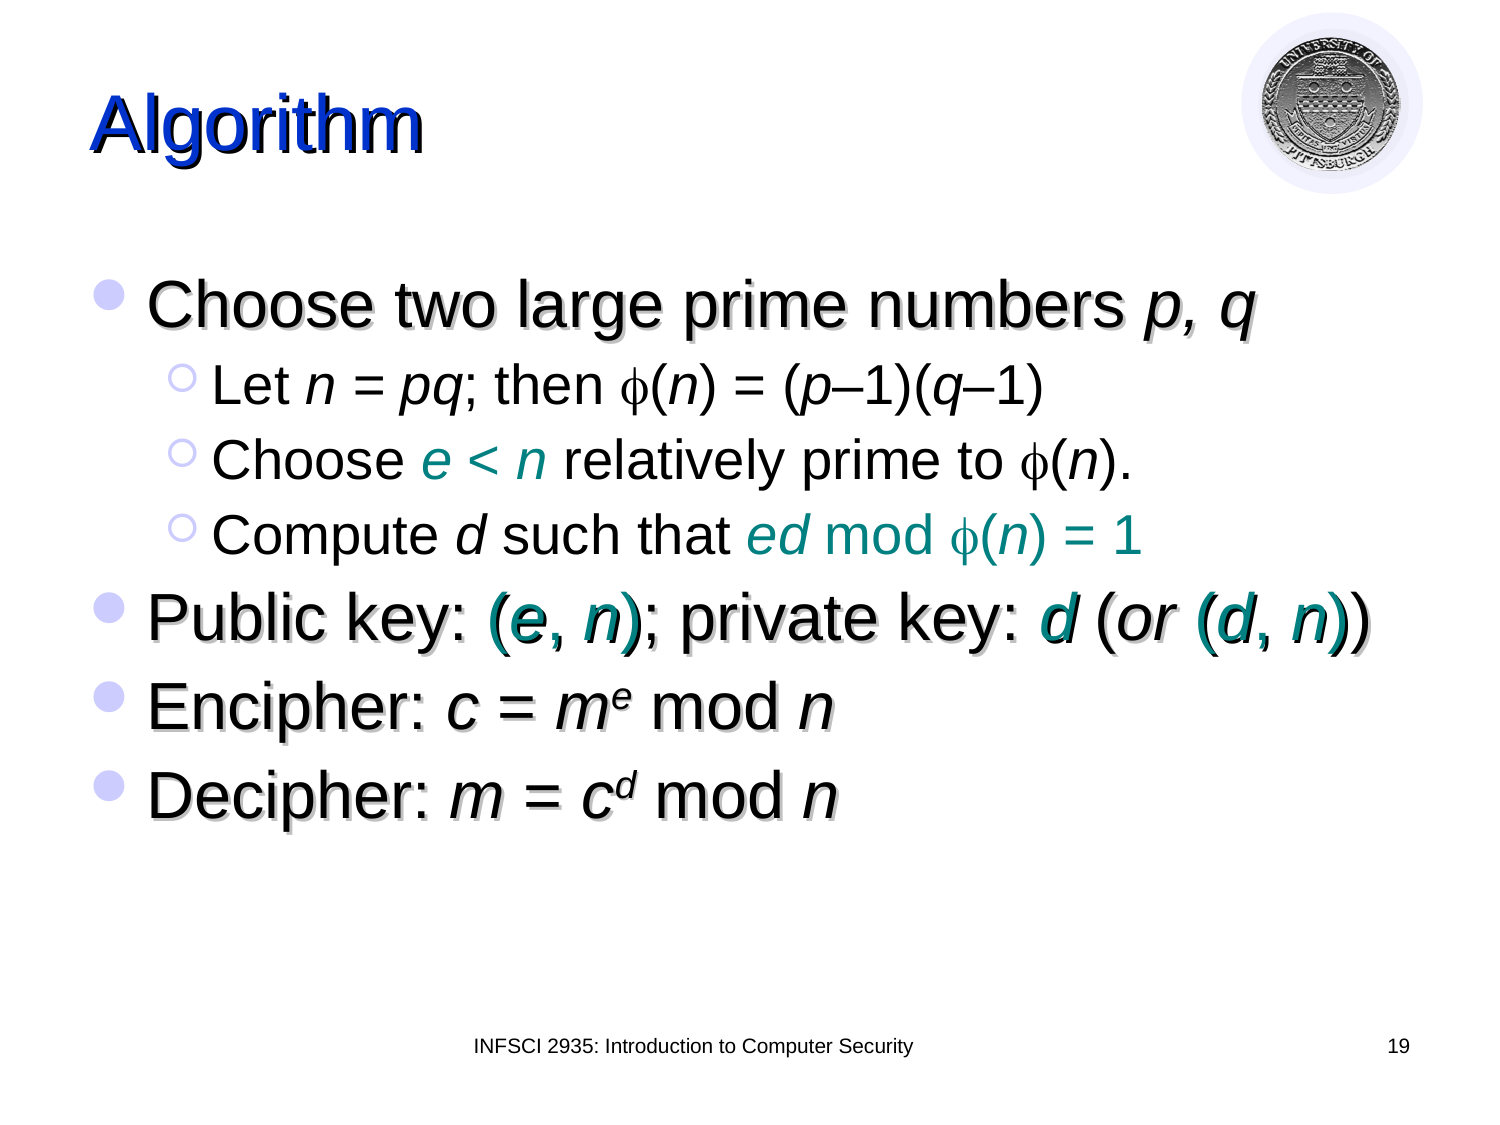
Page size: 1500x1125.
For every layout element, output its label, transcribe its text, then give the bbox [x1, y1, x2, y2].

list Choose two large prime numbers p, q Let n = pq; then (n) = (p–1)(q–1) Choose e < n relatively prime to (n). Compute d such that ed mod (n) = 1 Public key: (e, n); private key: d (or (d, n)) Encipher: c = me mod n Decipher: m = cd mod n [75, 262, 1426, 1006]
title Algorithm [75, 24, 1426, 213]
